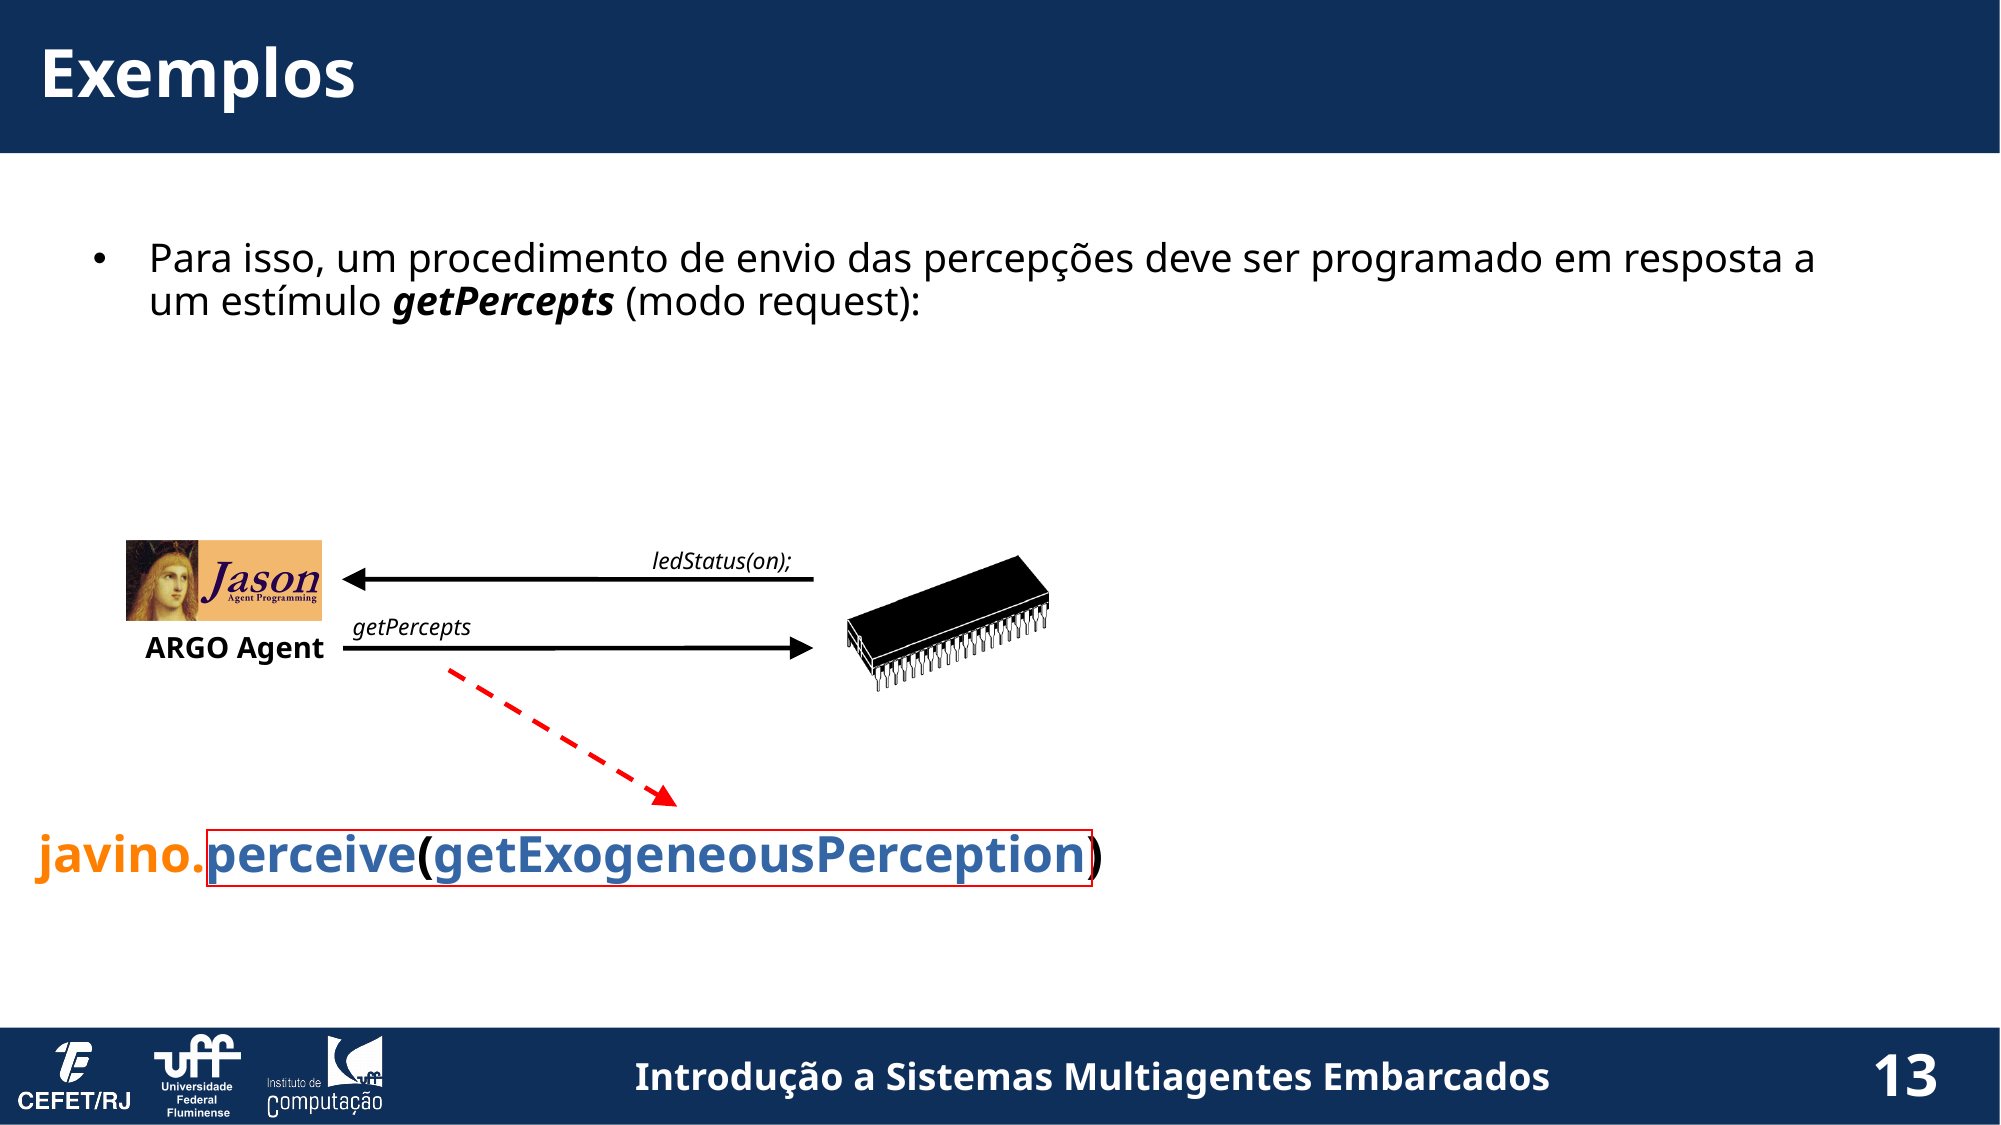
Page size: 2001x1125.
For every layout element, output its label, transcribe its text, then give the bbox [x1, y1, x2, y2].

picture [153, 1033, 242, 1122]
picture [265, 1033, 384, 1118]
text_box Exemplos [25, 23, 2000, 119]
text_box getPercepts [328, 605, 496, 648]
picture [18, 1021, 130, 1125]
picture [847, 555, 1049, 692]
text_box javino.perceive(getExogeneousPerception) [23, 814, 1140, 898]
text_box Para isso, um procedimento de envio das percepções deve ser programado em resposta a um estímulo getPercepts (modo request): [77, 231, 1833, 1006]
text_box ledStatus(on); [537, 538, 907, 582]
picture [126, 540, 322, 621]
text_box ARGO Agent [110, 622, 361, 672]
